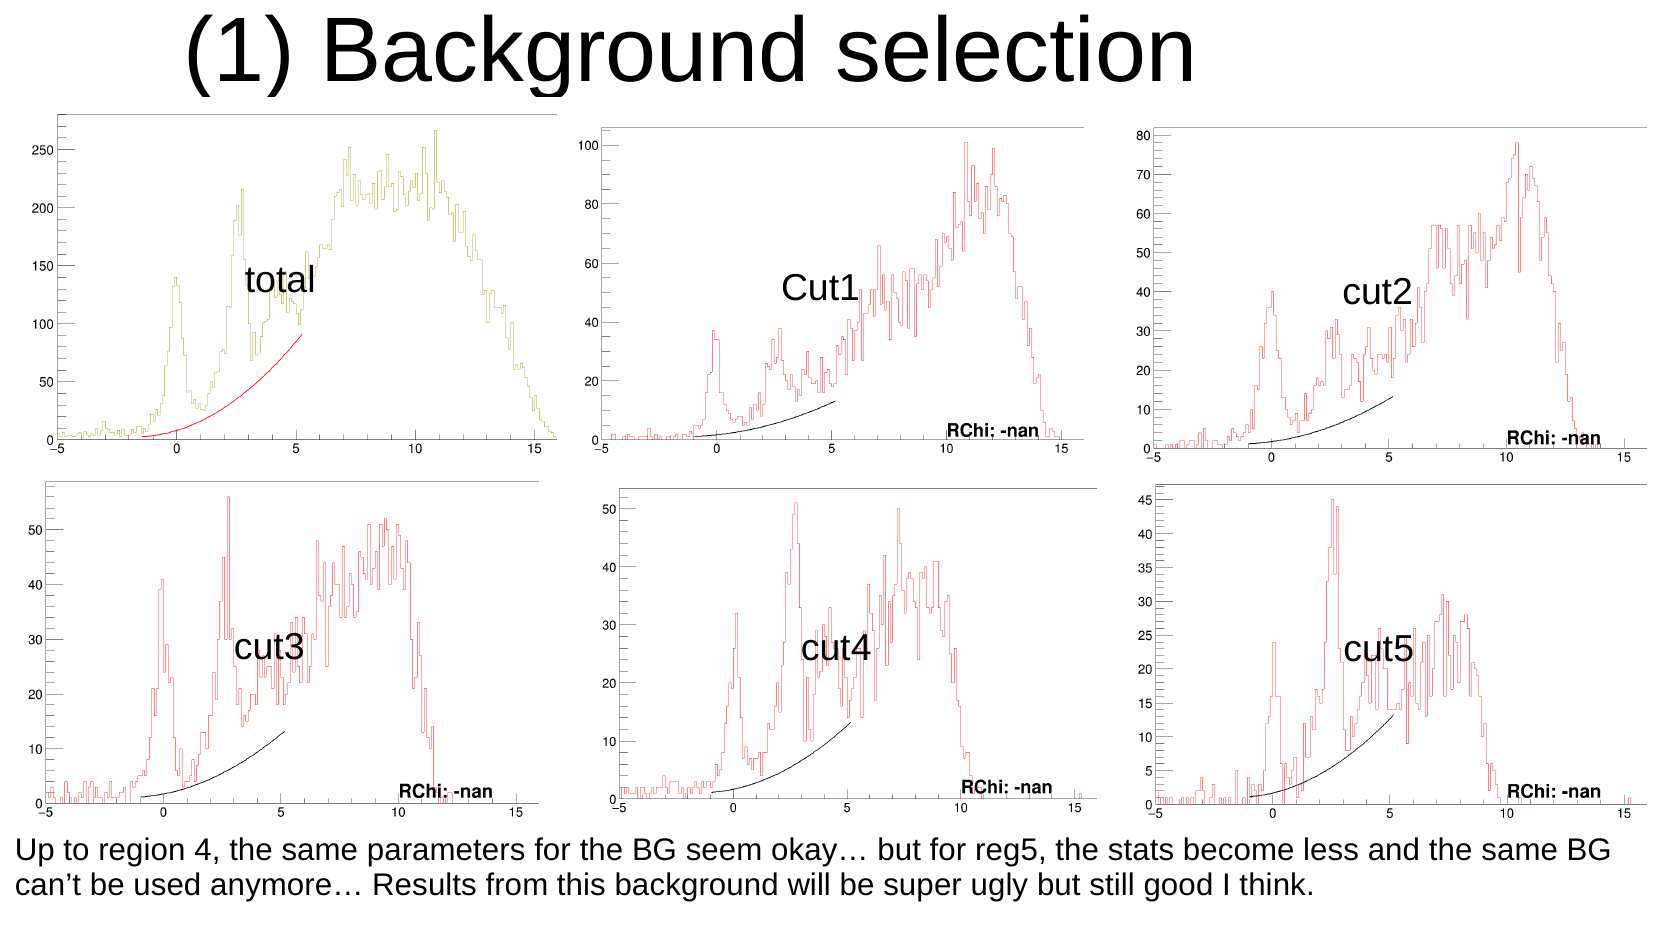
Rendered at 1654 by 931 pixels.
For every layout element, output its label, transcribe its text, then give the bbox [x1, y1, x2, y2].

picture [0, 466, 539, 826]
text_box Up to region 4, the same parameters for the BG seem okay… but for reg5, the stats become less and the same BG can’t be used anymore… Results from this background will be super ugly but still good I think. [0, 825, 1647, 931]
picture [1108, 112, 1647, 828]
picture [575, 473, 1097, 821]
picture [0, 97, 1084, 463]
title (1) Background selection [0, 0, 1435, 128]
